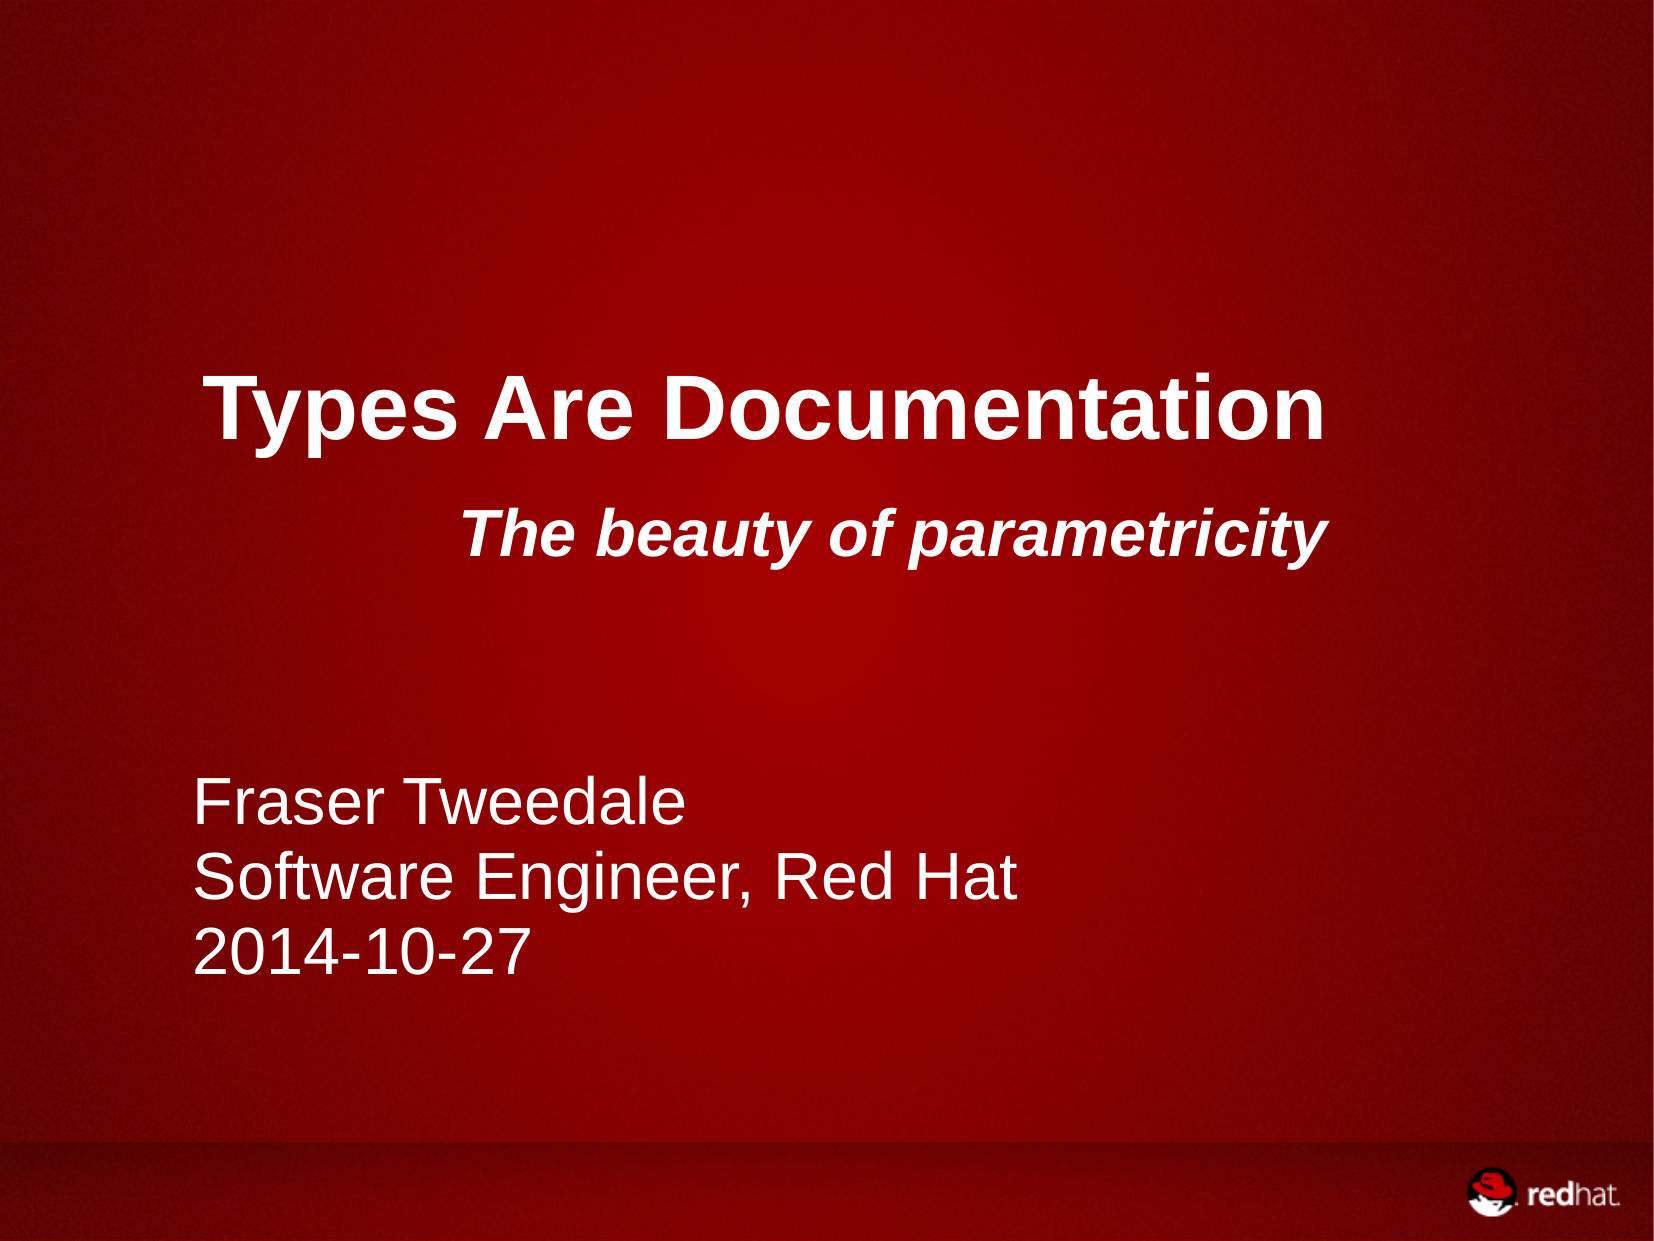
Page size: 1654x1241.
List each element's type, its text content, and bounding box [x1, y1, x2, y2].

picture [0, 0, 1654, 1241]
text_box Types Are Documentation The beauty of parametricity [187, 297, 1426, 681]
text_box Fraser Tweedale Software Engineer, Red Hat 2014-10-27 [178, 719, 1445, 1004]
